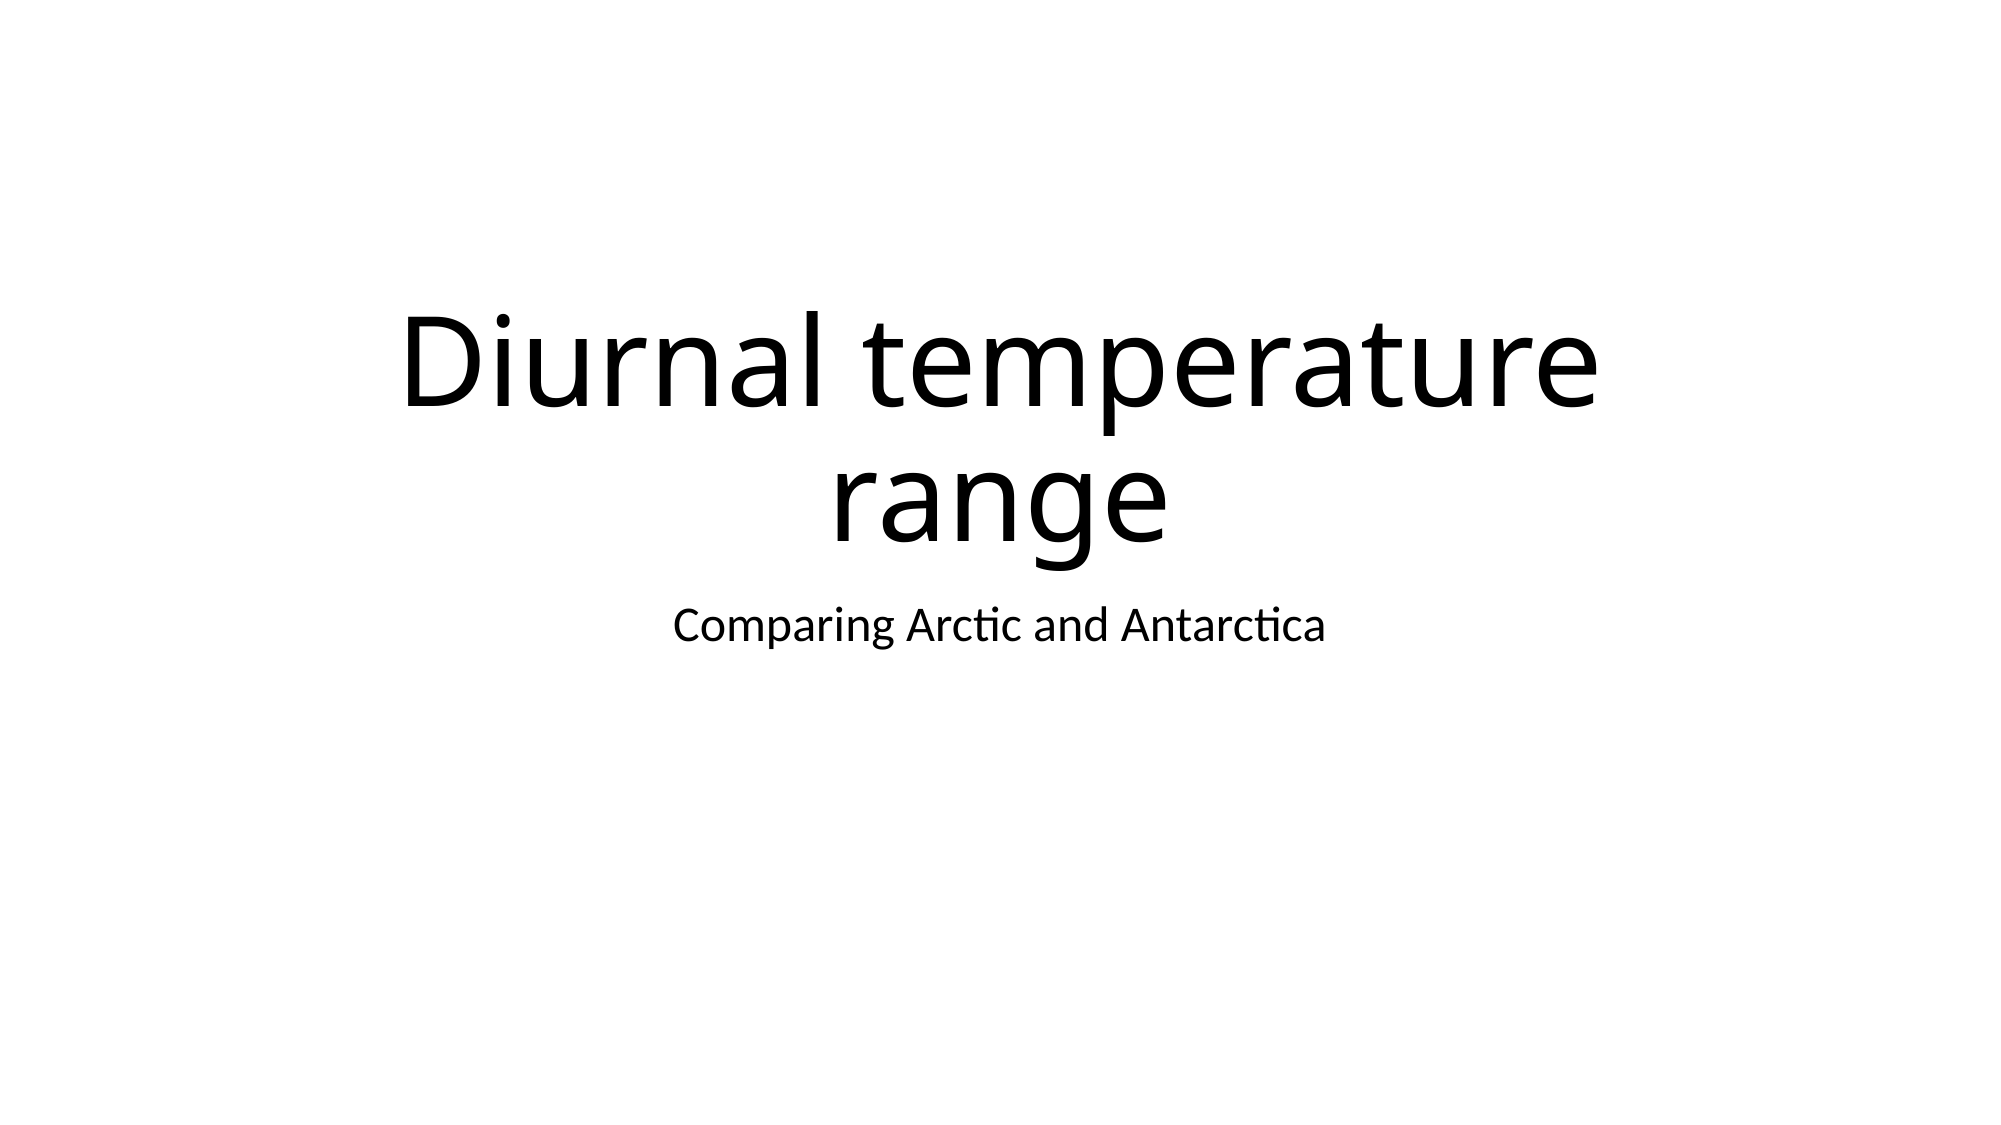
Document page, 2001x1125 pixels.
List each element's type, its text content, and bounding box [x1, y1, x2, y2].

subtitle Comparing Arctic and Antarctica [249, 590, 1750, 863]
title Diurnal temperature range [249, 184, 1750, 576]
